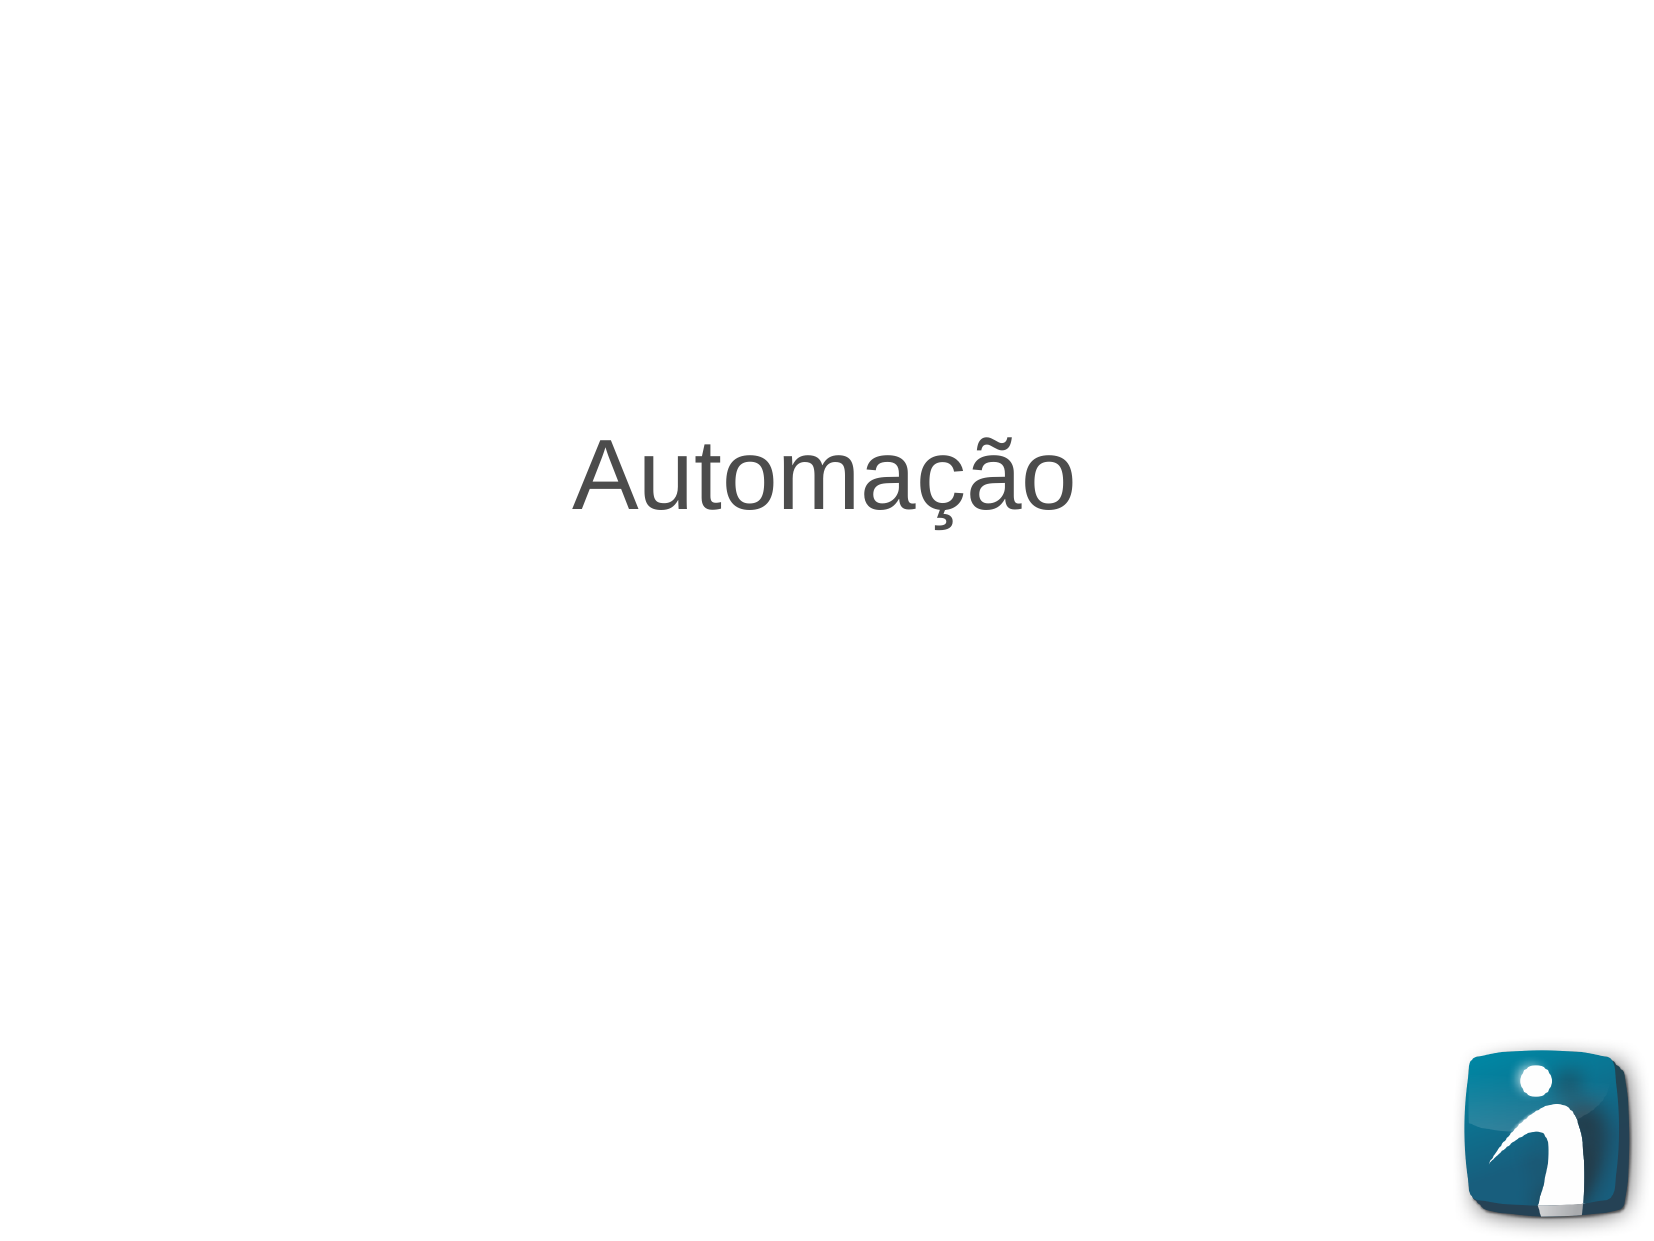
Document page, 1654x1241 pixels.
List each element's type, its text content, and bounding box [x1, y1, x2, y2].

text_box Automação [150, 411, 1501, 539]
picture [1447, 1035, 1654, 1241]
